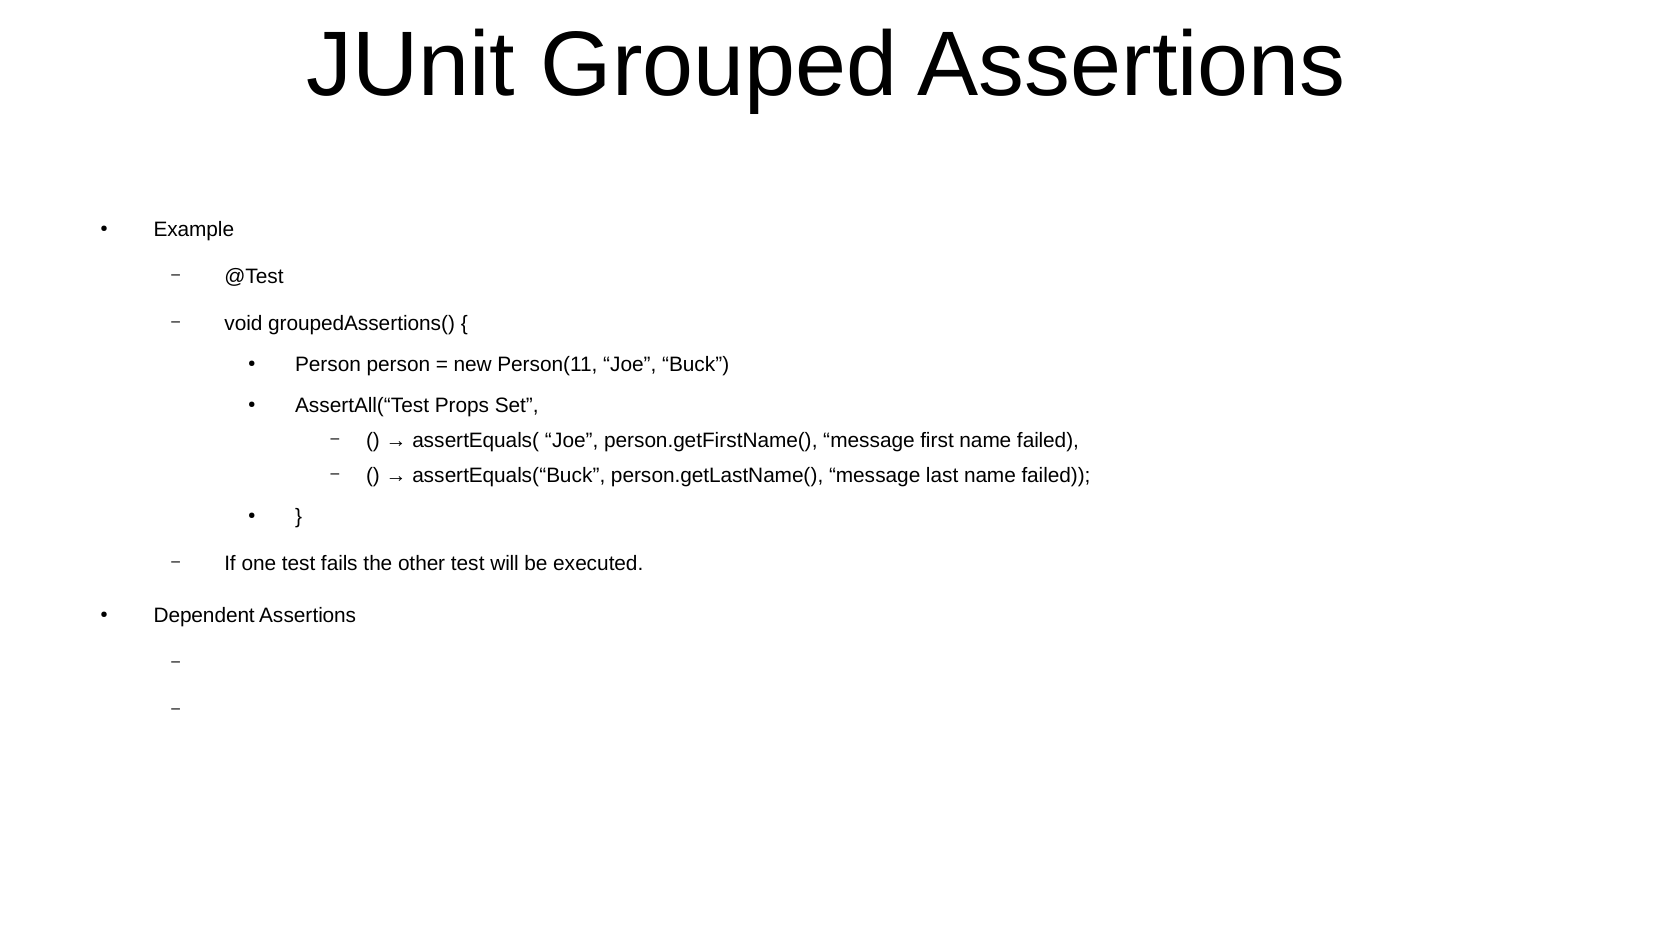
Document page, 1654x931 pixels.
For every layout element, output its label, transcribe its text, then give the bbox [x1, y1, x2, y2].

title JUnit Grouped Assertions [82, 12, 1571, 217]
list Example @Test void groupedAssertions() { Person person = new Person(11, “Joe”, “Buck”) AssertAll(“Test Props Set”, () → assertEquals( “Joe”, person.getFirstName(), “message first name failed), () → assertEquals(“Buck”, person.getLastName(), “message last name failed)); } If one test fails the other test will be executed. Dependent Assertions [82, 217, 1613, 901]
